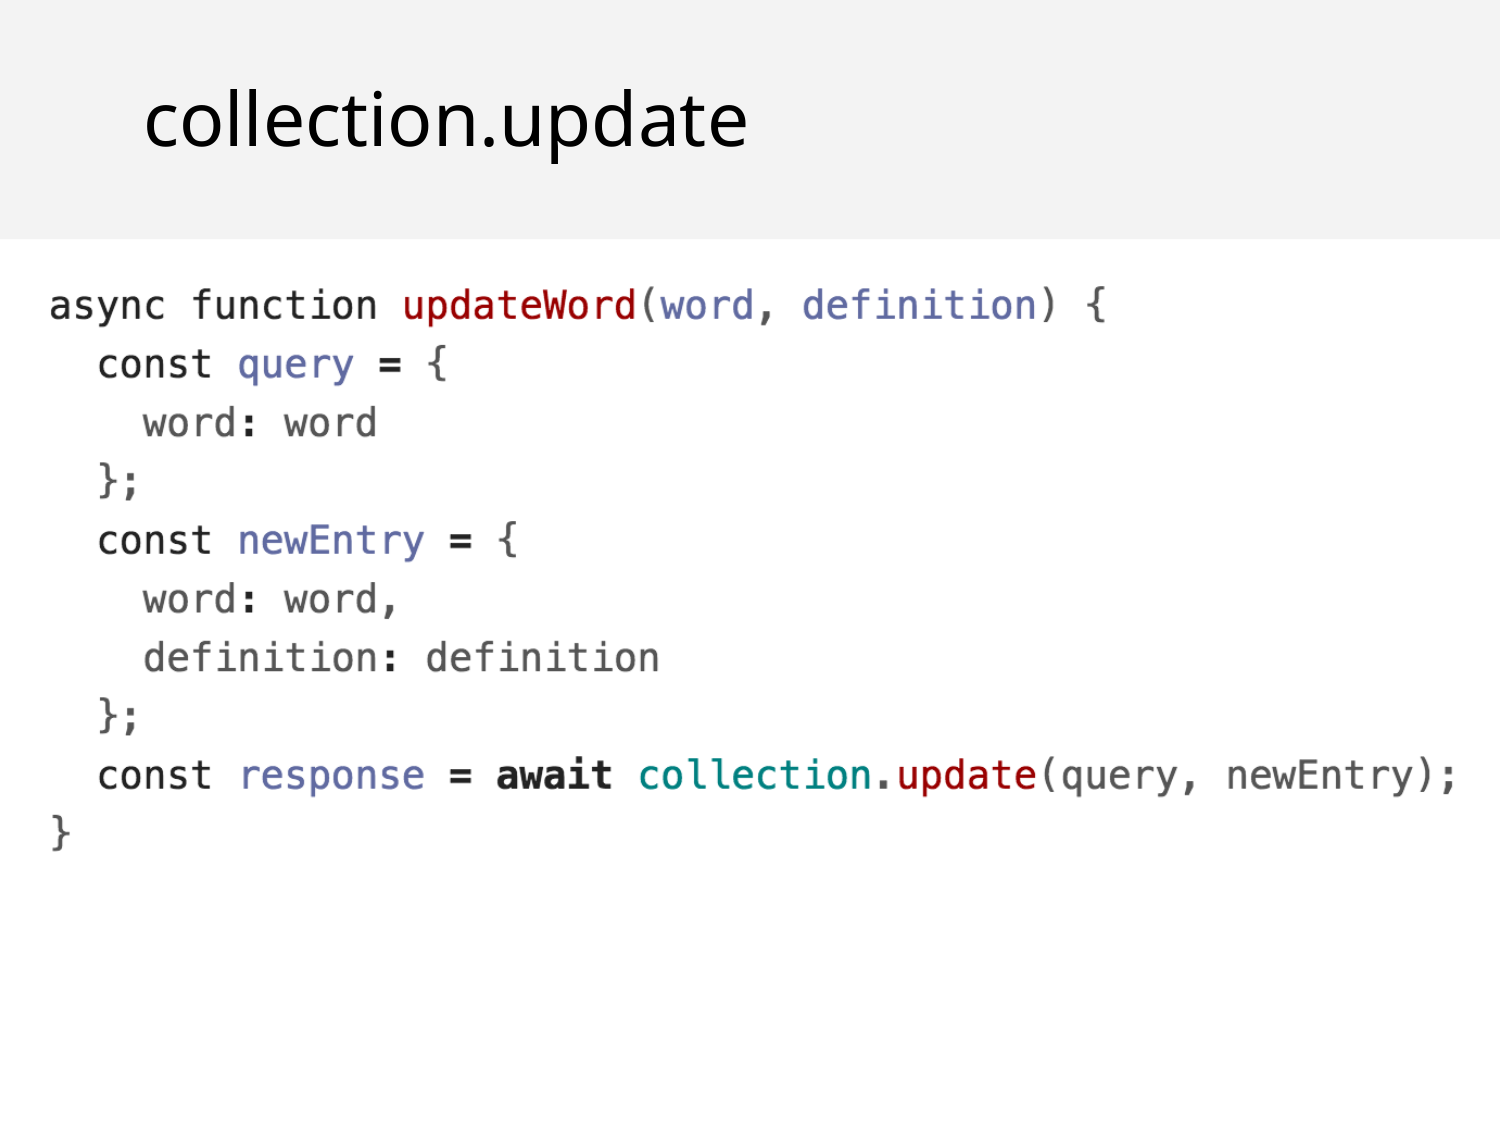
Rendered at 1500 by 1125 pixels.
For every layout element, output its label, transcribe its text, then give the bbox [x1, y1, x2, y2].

picture [24, 271, 1475, 891]
title collection.update [128, 56, 1372, 183]
